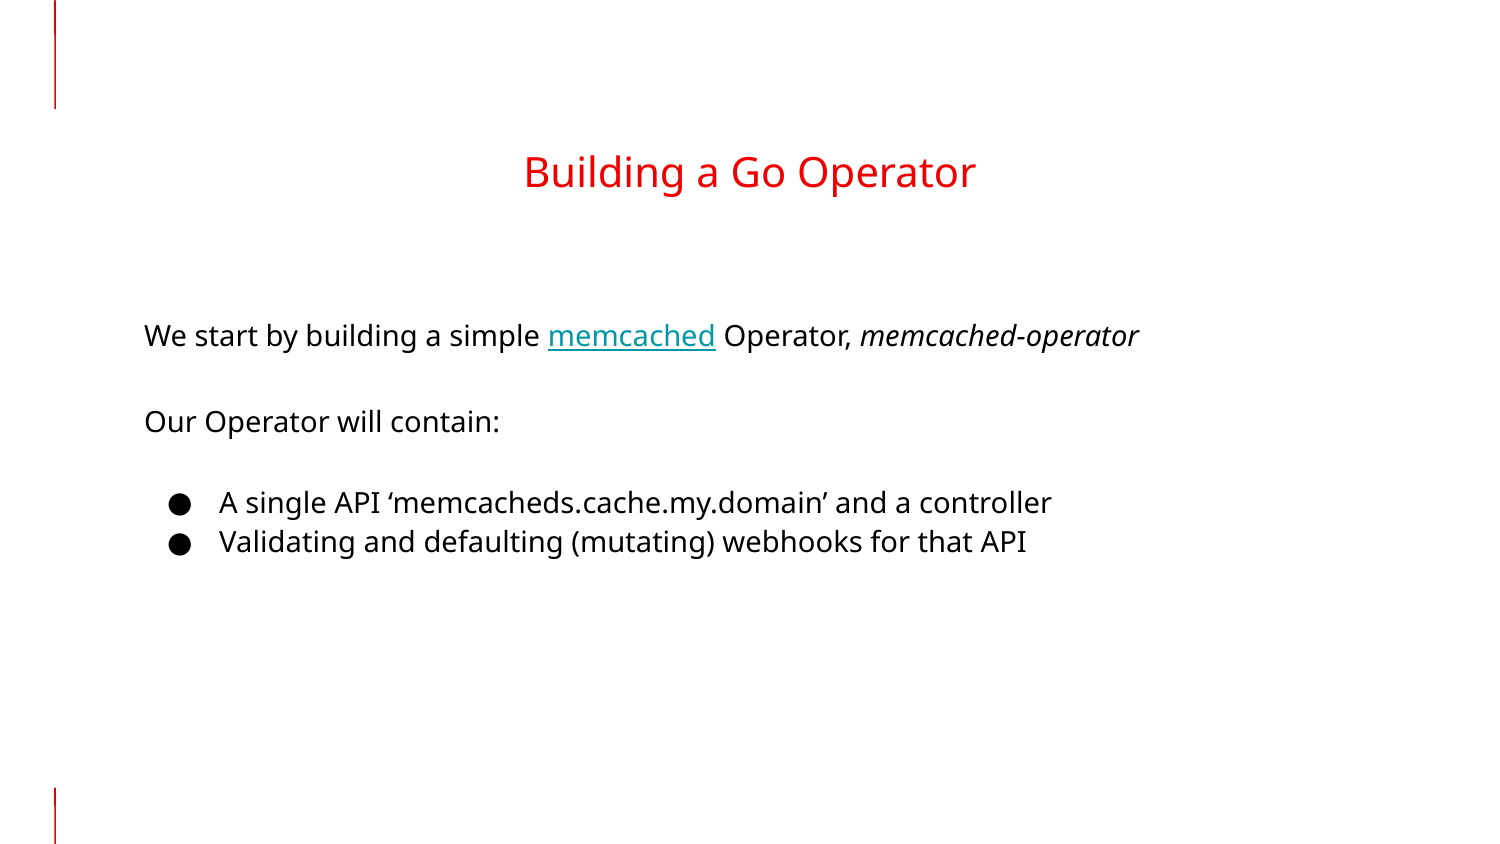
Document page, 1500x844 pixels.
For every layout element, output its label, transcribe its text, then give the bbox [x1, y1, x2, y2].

title Building a Go Operator [215, 130, 1285, 204]
text_box We start by building a simple memcached Operator, memcached-operator Our Operator will contain: A single API ‘memcacheds.cache.my.domain’ and a controller Validating and defaulting (mutating) webhooks for that API [144, 312, 1326, 575]
